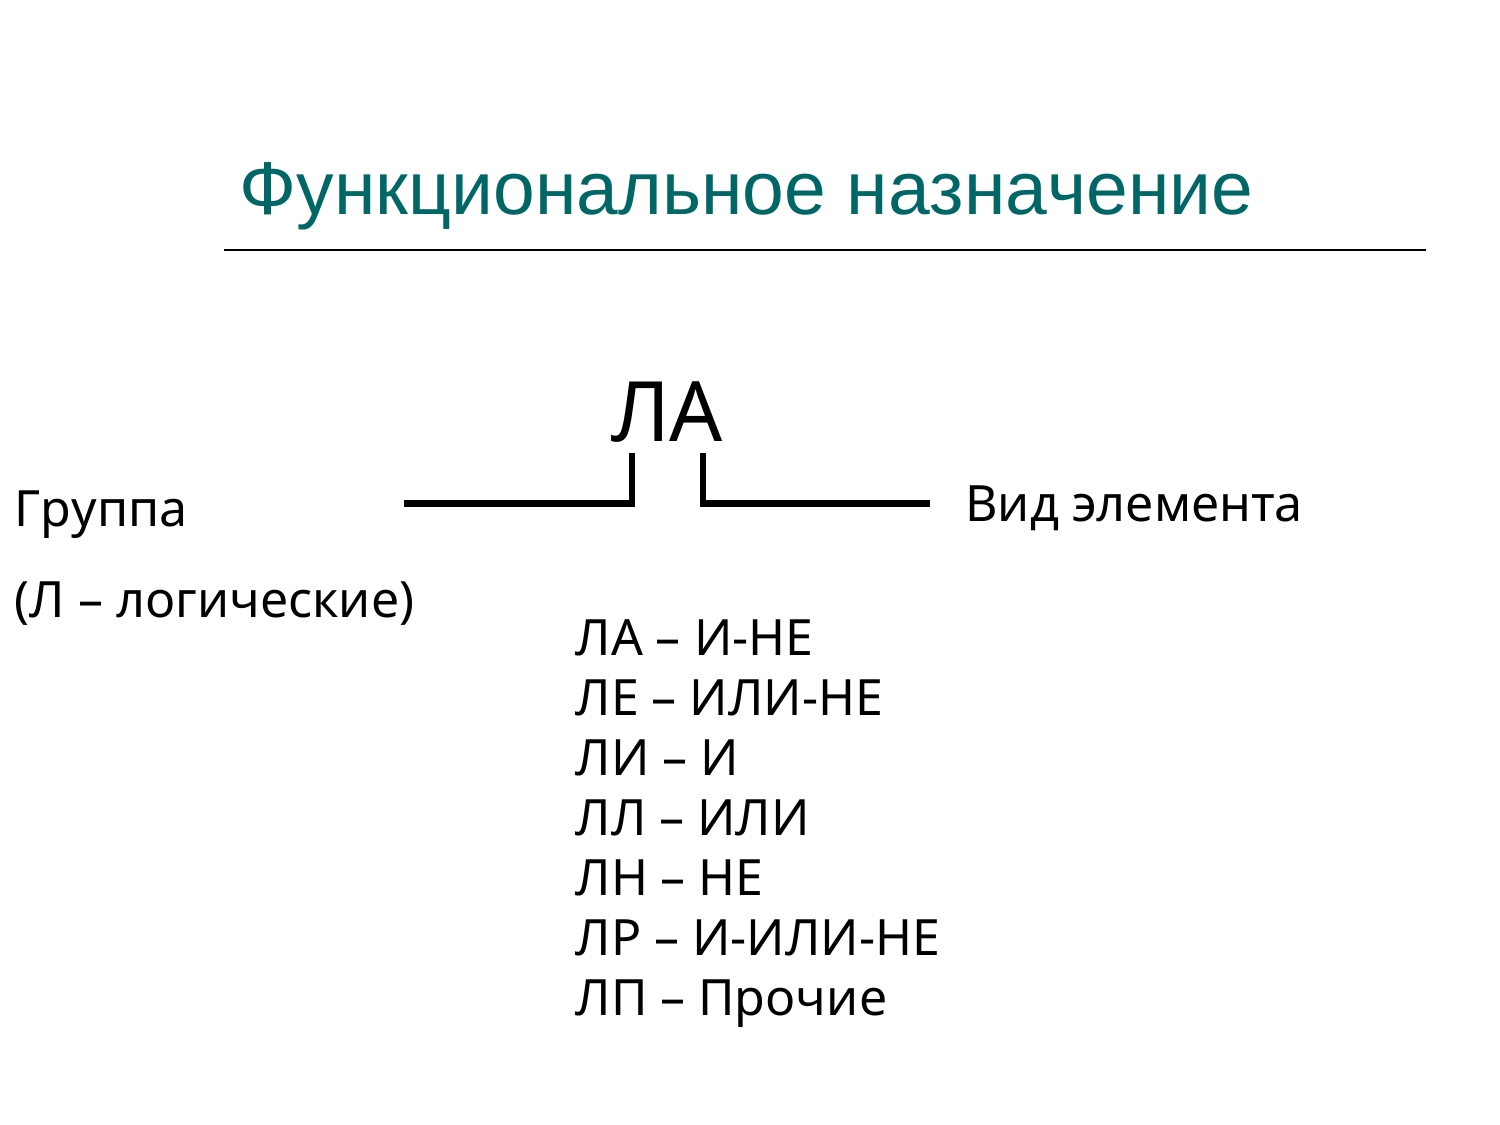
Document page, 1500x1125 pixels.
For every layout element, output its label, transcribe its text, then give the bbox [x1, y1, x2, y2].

text_box Группа (Л – логические) [0, 468, 479, 636]
text_box ЛА – И-НЕ ЛЕ – ИЛИ-НЕ ЛИ – И ЛЛ – ИЛИ ЛН – НЕ ЛР – И-ИЛИ-НЕ ЛП – Прочие [560, 597, 1040, 1034]
text_box Вид элемента [950, 463, 1430, 540]
title Функциональное назначение [224, 49, 1425, 237]
text_box ЛА [596, 350, 1081, 466]
